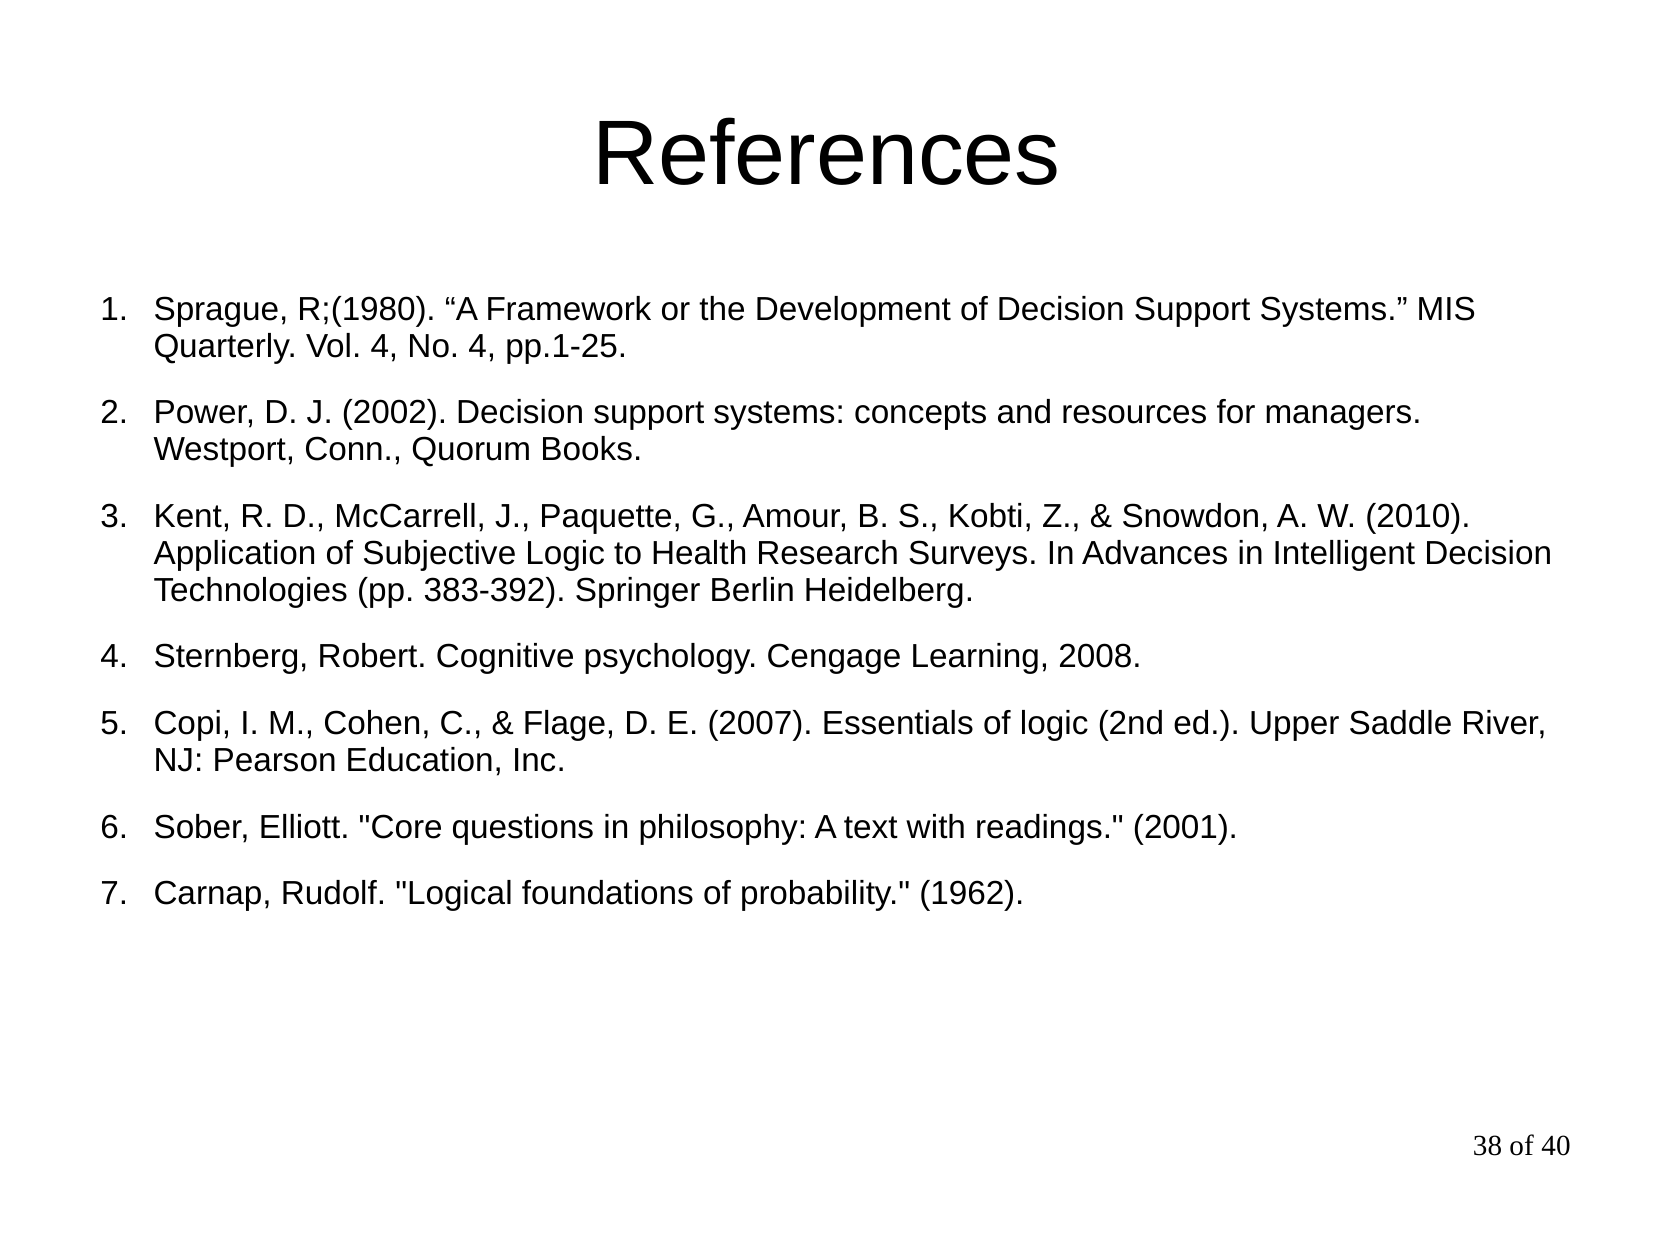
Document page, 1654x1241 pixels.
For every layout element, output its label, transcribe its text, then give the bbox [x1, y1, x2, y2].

title References [82, 49, 1571, 257]
list Sprague, R;(1980). “A Framework or the Development of Decision Support Systems.” MIS Quarterly. Vol. 4, No. 4, pp.1-25. Power, D. J. (2002). Decision support systems: concepts and resources for managers. Westport, Conn., Quorum Books. Kent, R. D., McCarrell, J., Paquette, G., Amour, B. S., Kobti, Z., & Snowdon, A. W. (2010). Application of Subjective Logic to Health Research Surveys. In Advances in Intelligent Decision Technologies (pp. 383-392). Springer Berlin Heidelberg. Sternberg, Robert. Cognitive psychology. Cengage Learning, 2008. Copi, I. M., Cohen, C., & Flage, D. E. (2007). Essentials of logic (2nd ed.). Upper Saddle River, NJ: Pearson Education, Inc. Sober, Elliott. "Core questions in philosophy: A text with readings." (2001). Carnap, Rudolf. "Logical foundations of probability." (1962). [82, 290, 1571, 1010]
